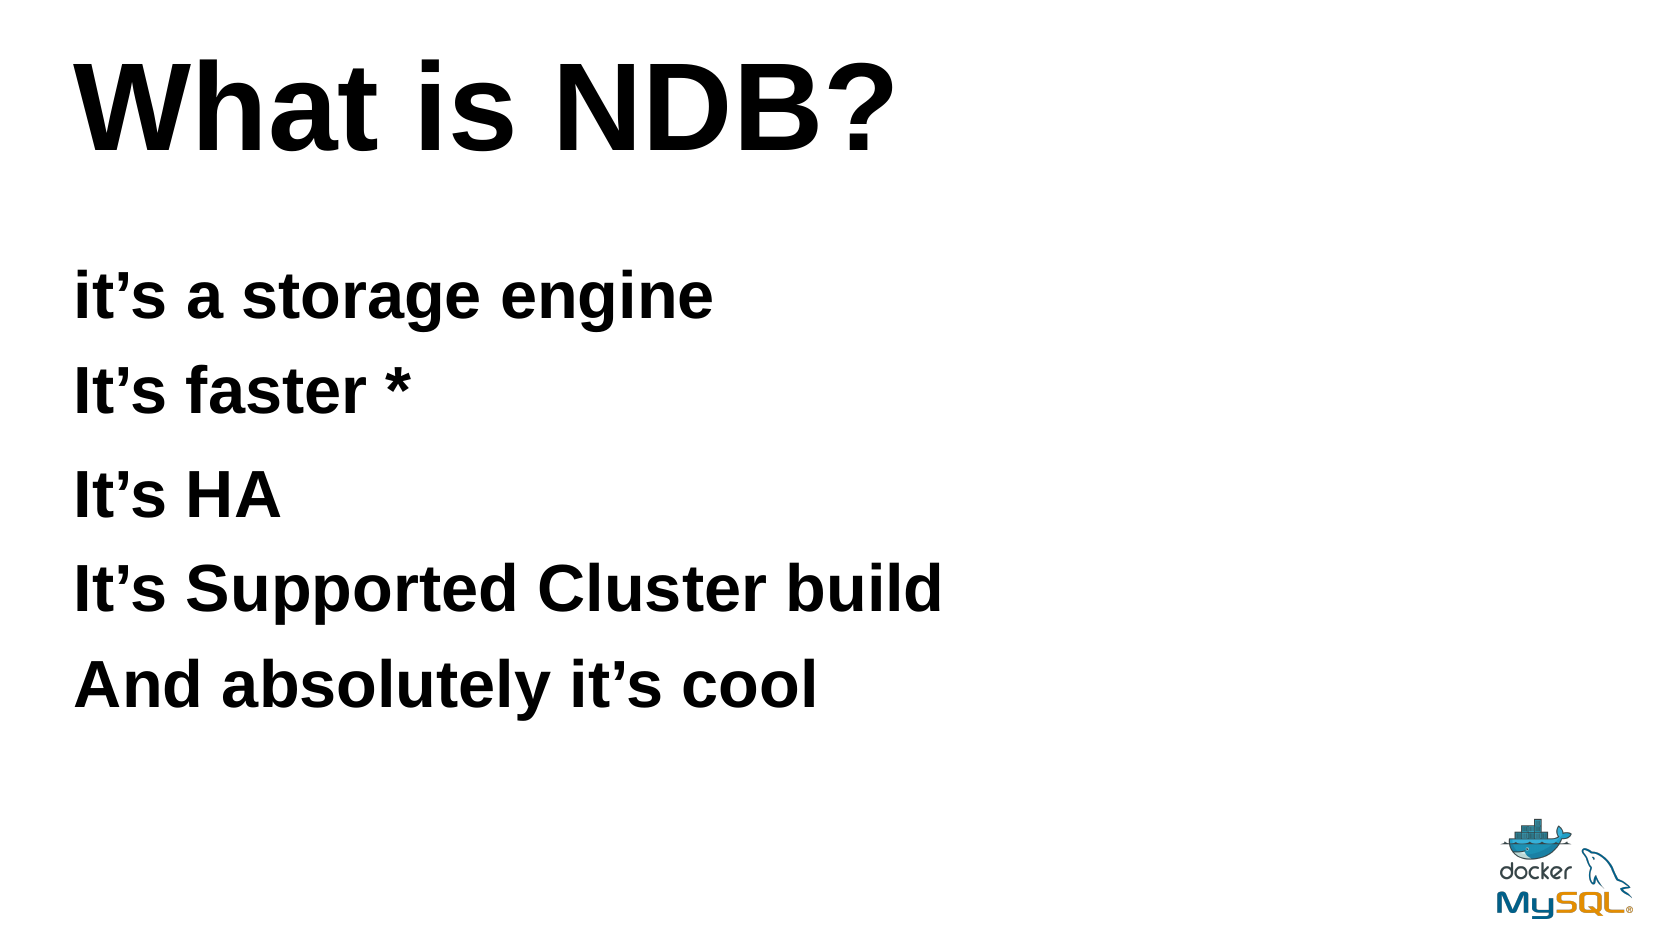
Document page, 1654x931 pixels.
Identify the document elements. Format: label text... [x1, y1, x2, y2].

picture [1497, 813, 1633, 919]
text_box It’s Supported Cluster build [59, 543, 961, 634]
text_box it’s a storage engine [59, 250, 731, 340]
text_box What is NDB? [59, 30, 916, 185]
text_box It’s HA [59, 450, 730, 540]
text_box It’s faster * [59, 345, 730, 436]
text_box And absolutely it’s cool [59, 639, 835, 730]
